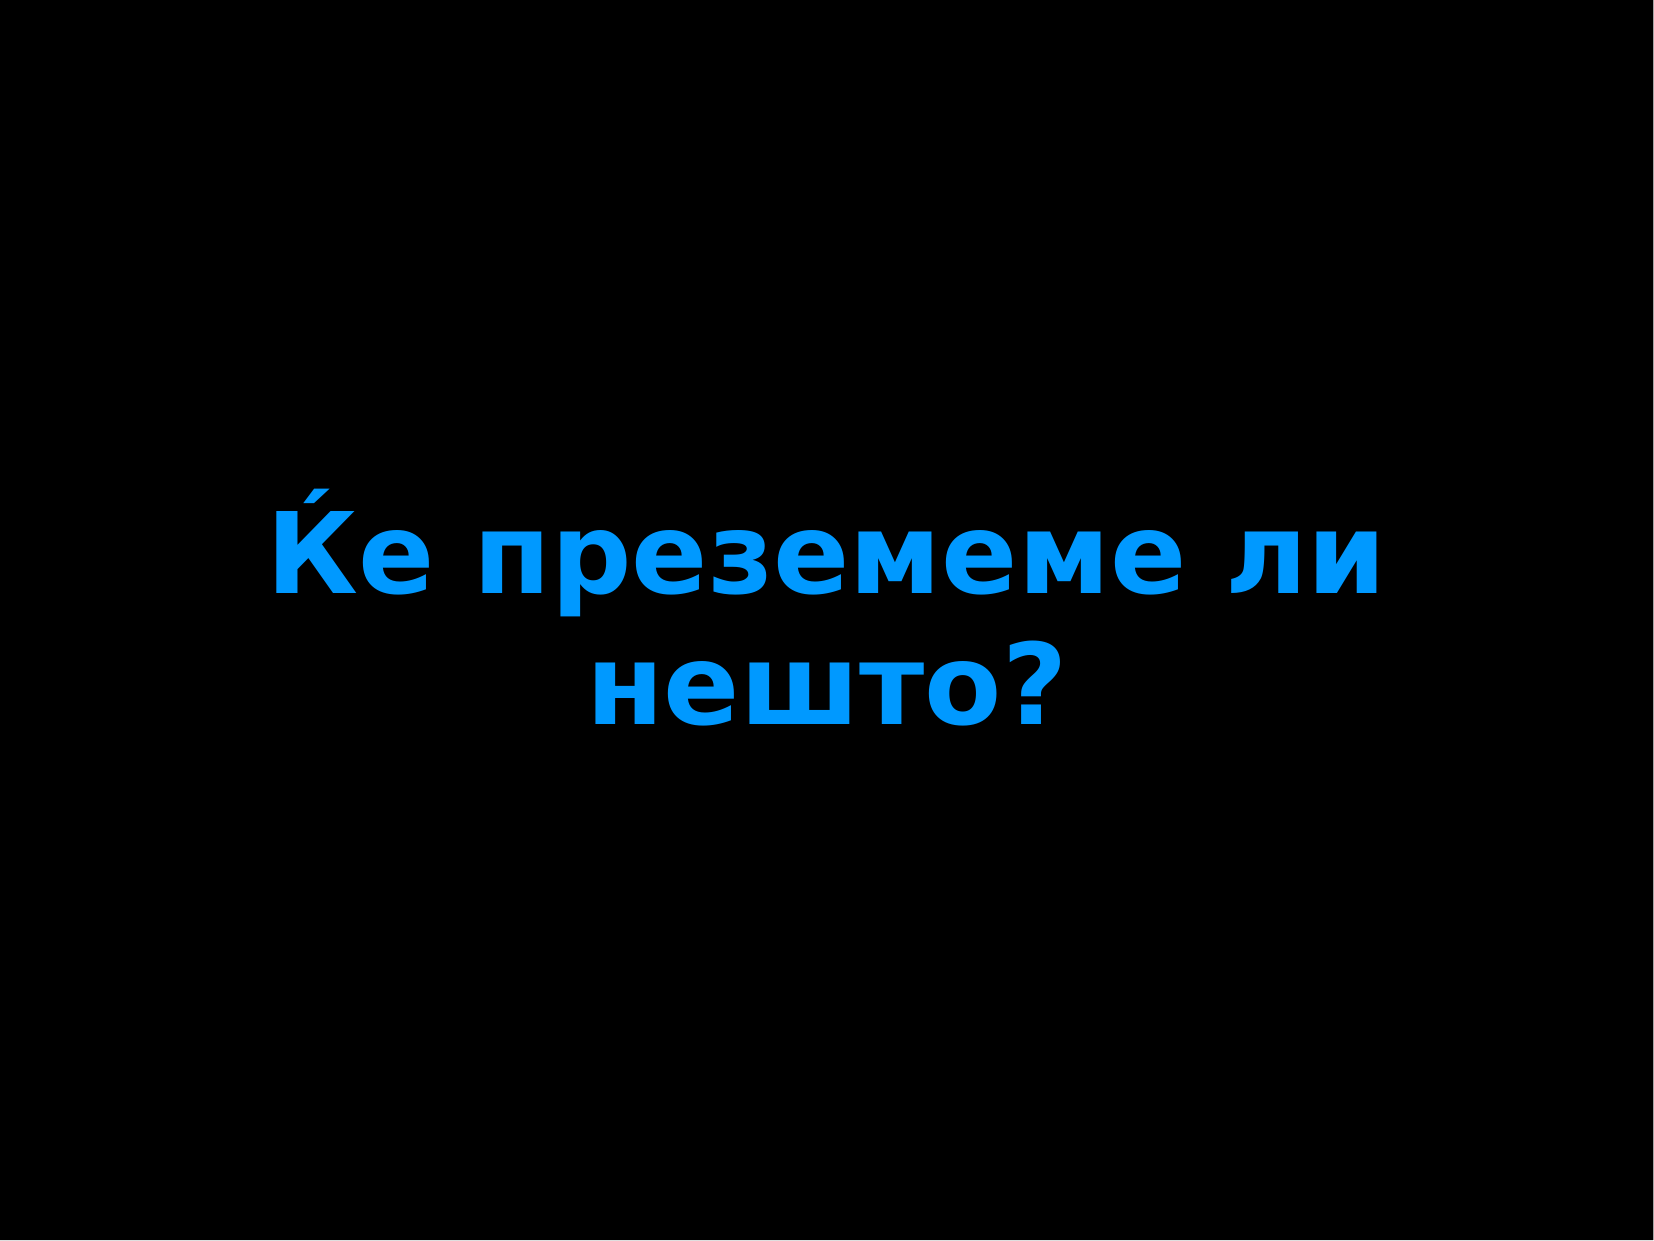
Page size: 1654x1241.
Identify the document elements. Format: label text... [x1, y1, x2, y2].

subtitle Ќе преземеме ли нешто? [0, 0, 1654, 1241]
